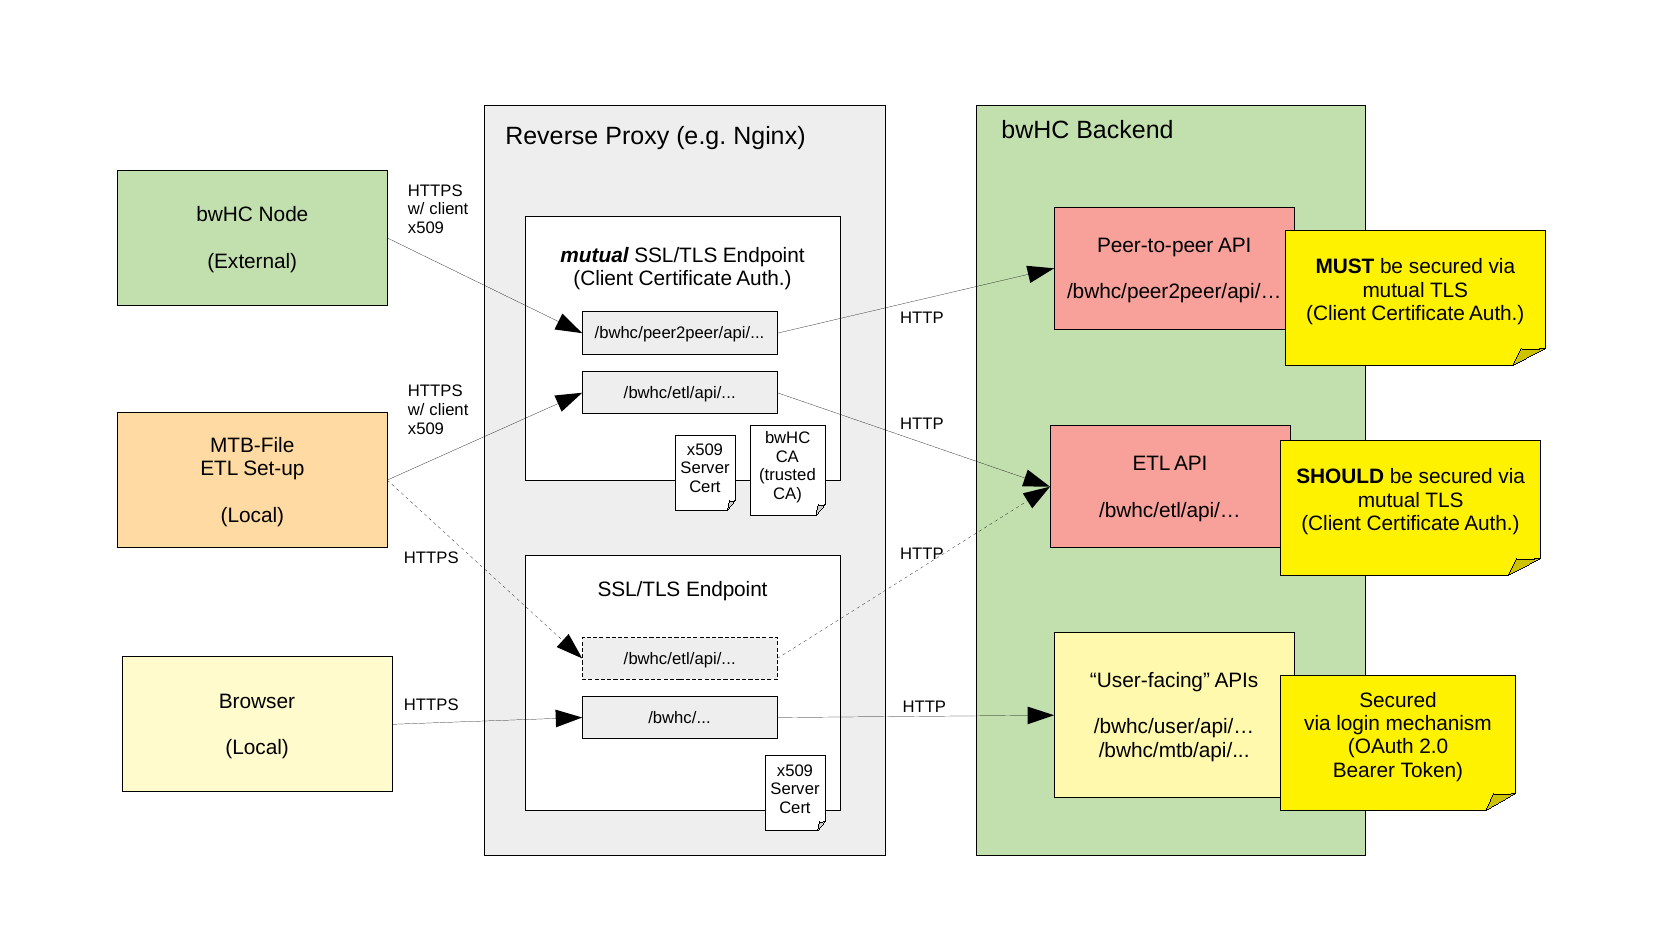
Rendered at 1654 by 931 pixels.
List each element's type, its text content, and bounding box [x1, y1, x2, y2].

text_box MTB-File ETL Set-up (Local) [117, 412, 388, 548]
text_box mutual SSL/TLS Endpoint (Client Certificate Auth.) [525, 394, 841, 481]
text_box HTTPS [389, 540, 487, 579]
text_box /bwhc/peer2peer/api/... [582, 311, 778, 355]
text_box bwHC Backend [986, 108, 1190, 152]
text_box /bwhc/etl/api/... [582, 637, 778, 680]
text_box [484, 105, 886, 317]
text_box [976, 269, 1366, 485]
text_box “User-facing” APIs /bwhc/user/api/… /bwhc/mtb/api/... [1054, 632, 1295, 798]
text_box /bwhc/etl/api/... [582, 371, 778, 414]
text_box Peer-to-peer API /bwhc/peer2peer/api/… [1054, 207, 1295, 330]
text_box [484, 416, 886, 720]
text_box SHOULD be secured via mutual TLS (Client Certificate Auth.) [1280, 440, 1541, 576]
text_box MUST be secured via mutual TLS (Client Certificate Auth.) [1285, 230, 1546, 366]
text_box HTTPS w/ client x509 [393, 374, 502, 459]
text_box [976, 105, 1366, 286]
text_box HTTP [885, 536, 970, 575]
text_box mutual SSL/TLS Endpoint (Client Certificate Auth.) [525, 216, 841, 332]
text_box bwHC Node (External) [117, 170, 388, 306]
text_box Secured via login mechanism (OAuth 2.0 Bearer Token) [1280, 675, 1516, 811]
text_box mutual SSL/TLS Endpoint (Client Certificate Auth.) [525, 306, 841, 417]
text_box /bwhc/... [582, 696, 778, 739]
text_box Browser (Local) [122, 656, 393, 792]
text_box HTTP [885, 300, 970, 339]
text_box Reverse Proxy (e.g. Nginx) [490, 114, 822, 158]
text_box SSL/TLS Endpoint [525, 555, 841, 719]
text_box HTTP [887, 689, 972, 728]
text_box SSL/TLS Endpoint [525, 718, 841, 811]
text_box HTTP [885, 406, 970, 445]
text_box [976, 462, 1366, 715]
text_box [484, 286, 525, 428]
text_box x509 Server Cert [675, 435, 736, 511]
text_box [484, 717, 886, 856]
text_box HTTPS [389, 688, 487, 727]
text_box HTTPS w/ client x509 [393, 173, 502, 258]
text_box ETL API /bwhc/etl/api/… [1050, 425, 1291, 548]
text_box [976, 716, 1366, 856]
text_box bwHC CA (trusted CA) [750, 425, 826, 516]
text_box [841, 309, 886, 429]
text_box x509 Server Cert [765, 755, 826, 831]
